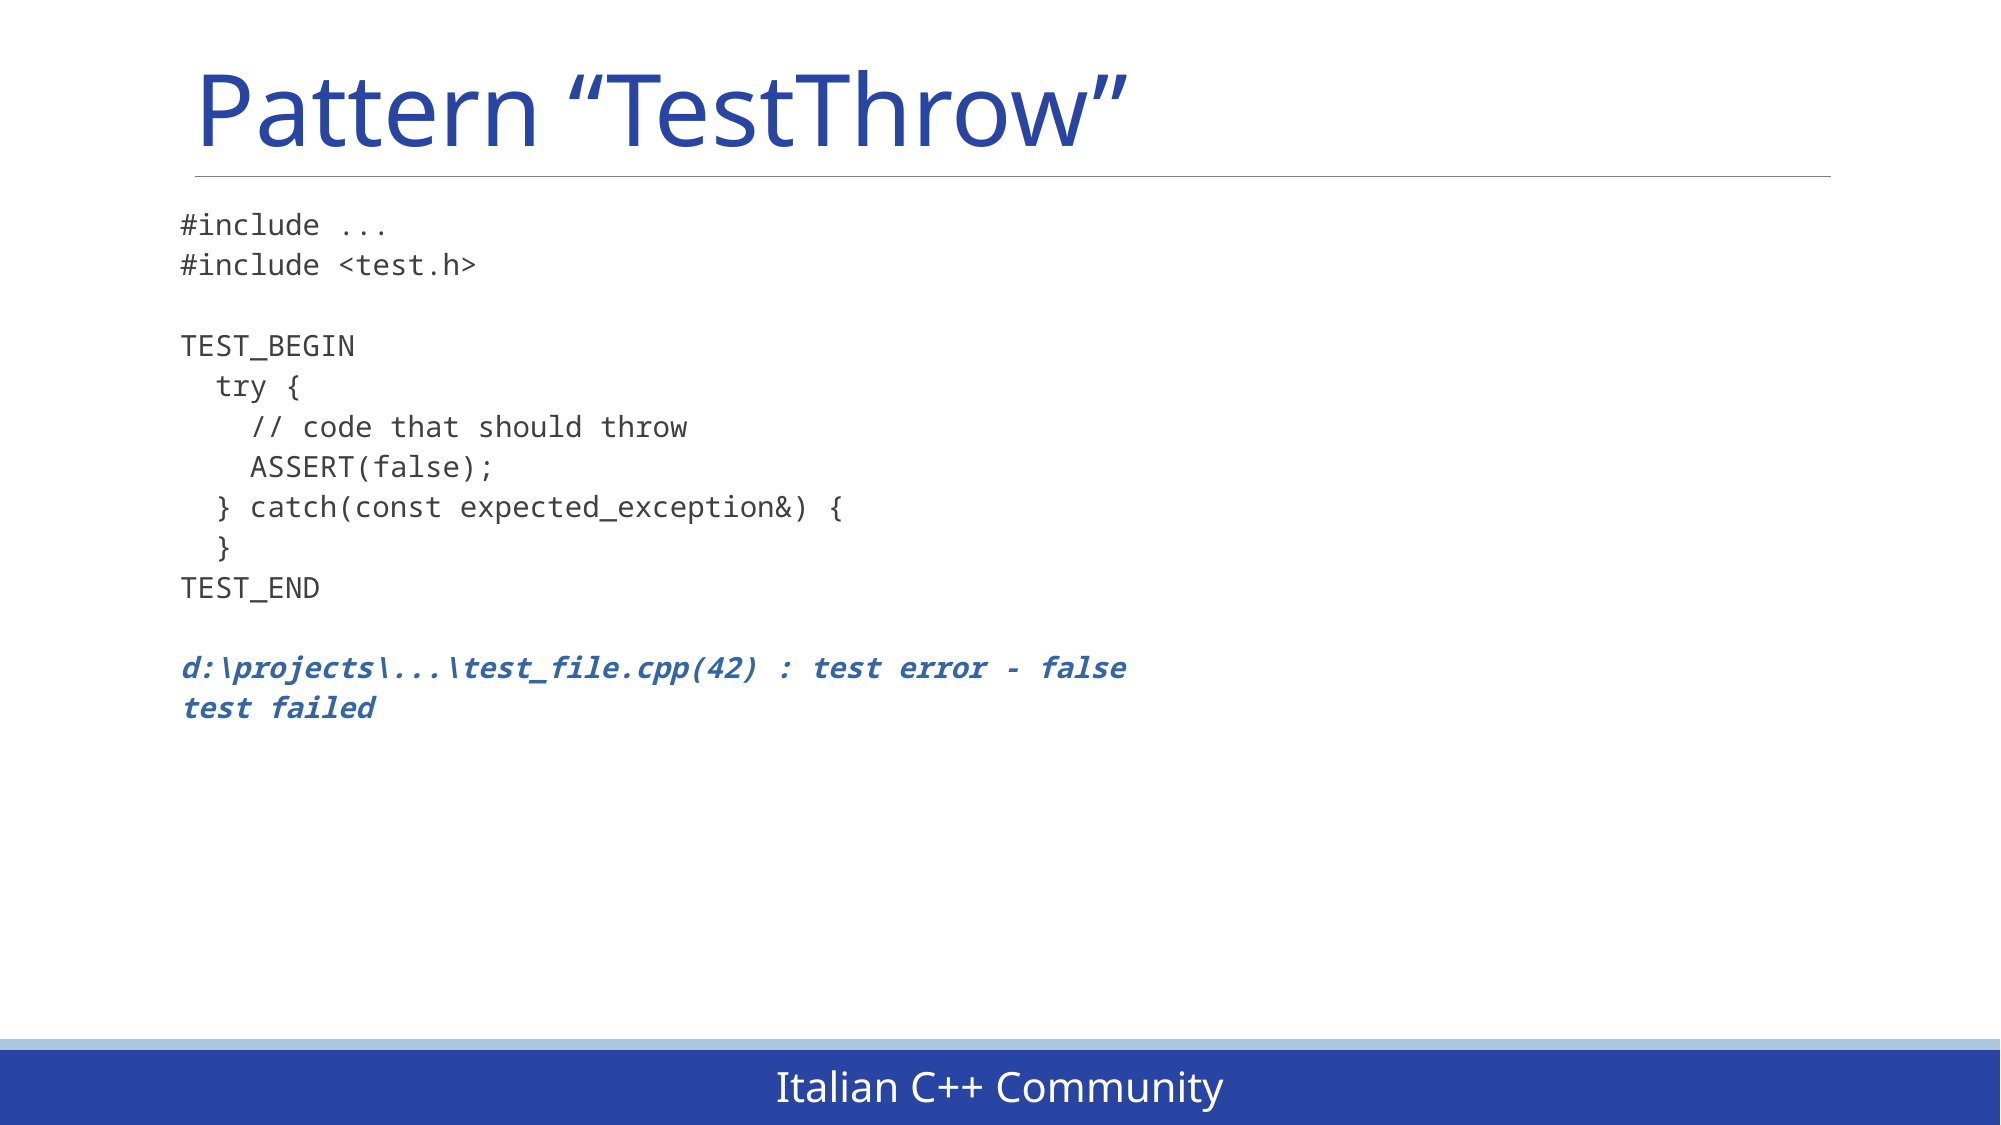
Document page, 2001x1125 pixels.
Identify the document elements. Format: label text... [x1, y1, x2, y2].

list #include ... #include <test.h> TEST_BEGIN try { // code that should throw ASSERT(false); } catch(const expected_exception&) { } TEST_END d:\projects\...\test_file.cpp(42) : test error - false test failed [179, 202, 1830, 1011]
title Pattern “TestThrow” [179, 2, 1830, 175]
